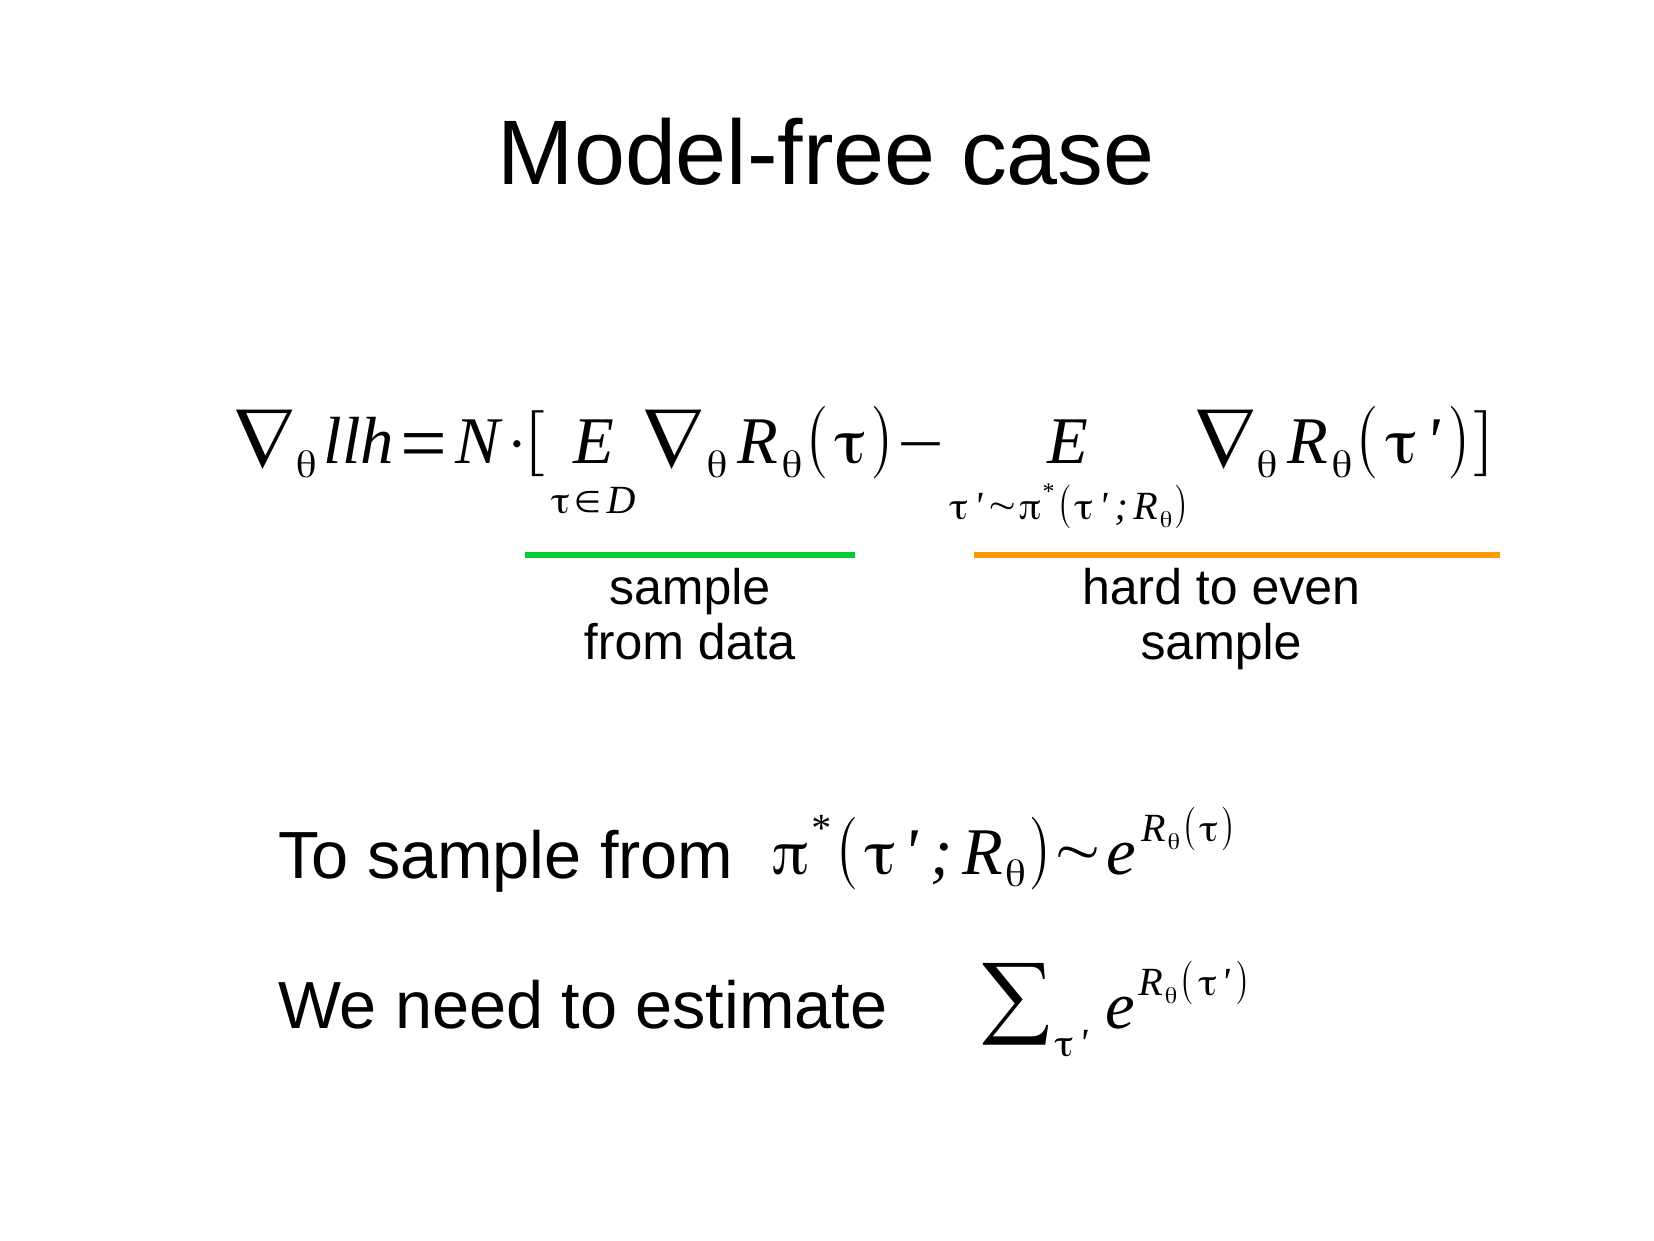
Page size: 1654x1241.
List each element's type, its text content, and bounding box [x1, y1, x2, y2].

title Model-free case [82, 49, 1571, 257]
text_box To sample from We need to estimate [278, 805, 1631, 1056]
chart [971, 957, 1254, 1065]
text_box hard to even sample [1048, 558, 1394, 671]
chart [764, 804, 1241, 894]
text_box sample from data [517, 558, 862, 671]
chart [227, 402, 1497, 531]
